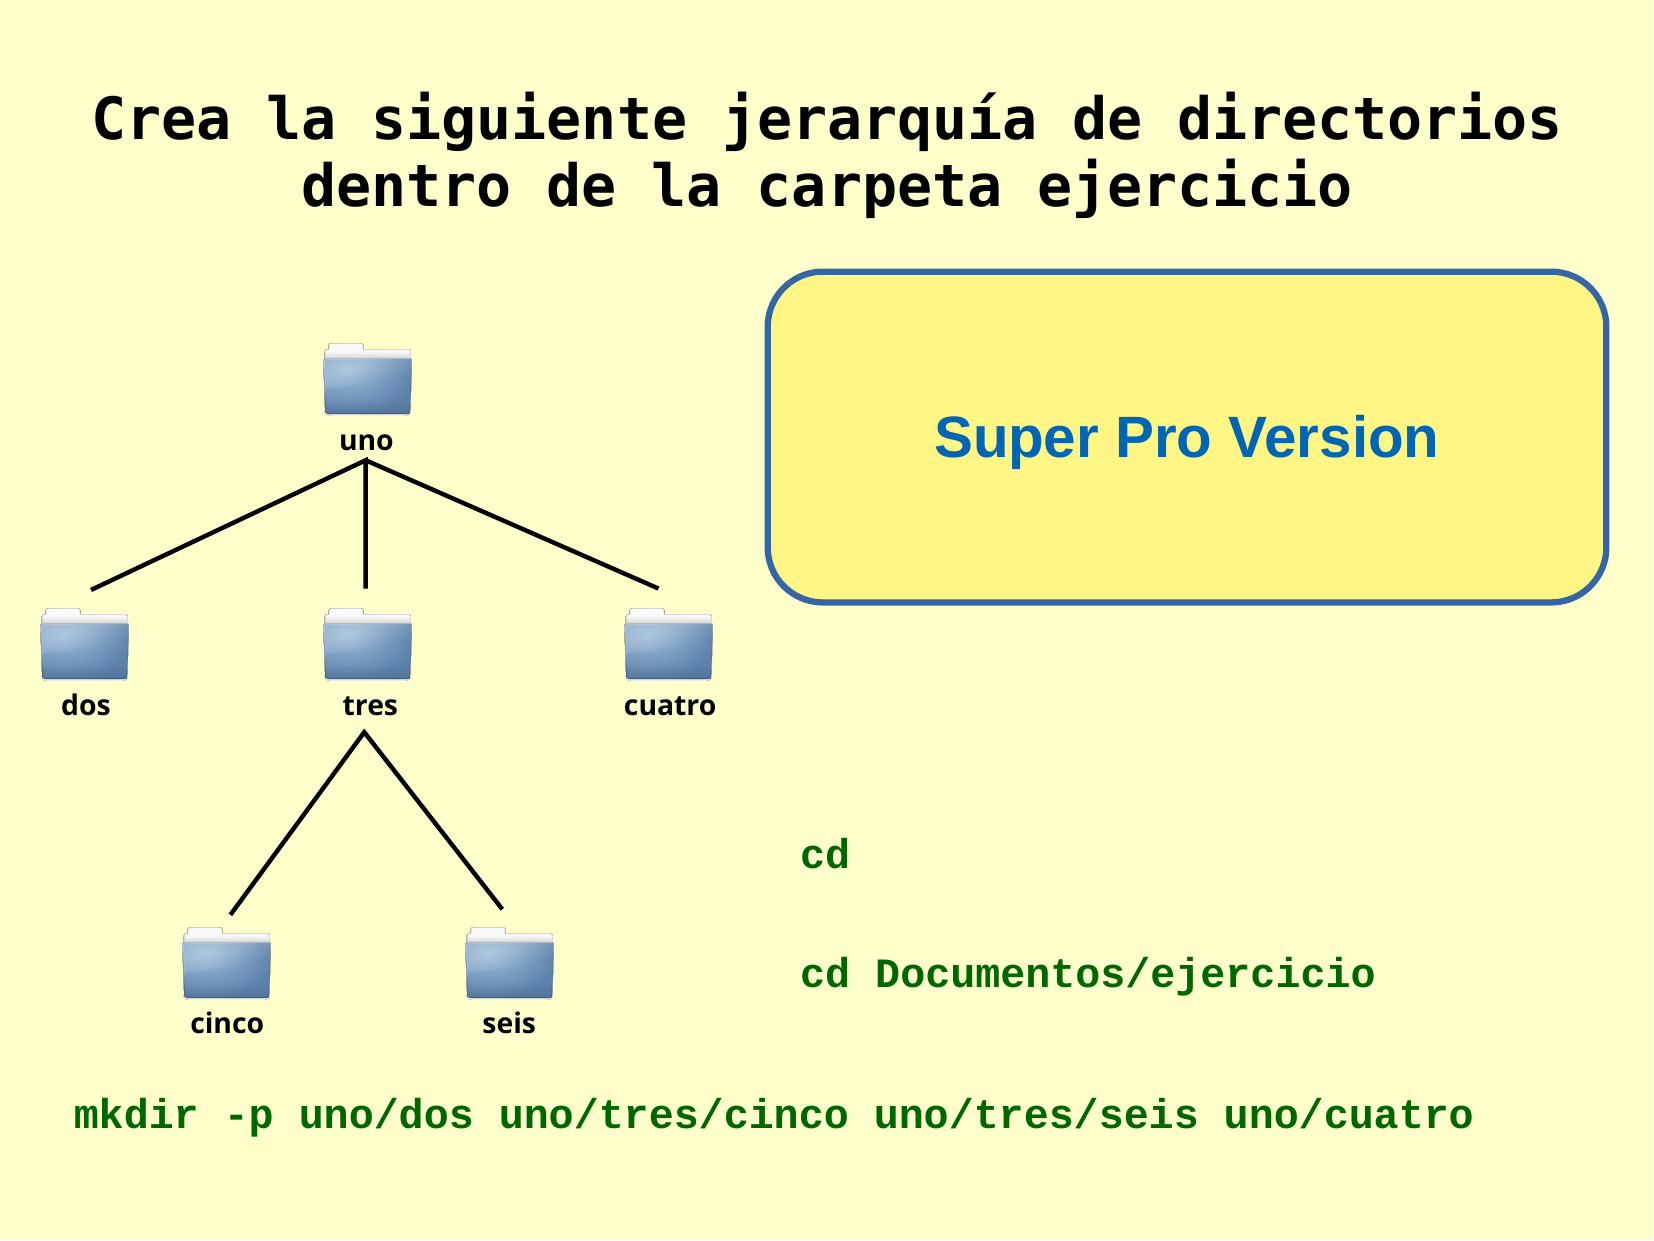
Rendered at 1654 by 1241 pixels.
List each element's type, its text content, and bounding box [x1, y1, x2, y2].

text_box cd Documentos/ejercicio [785, 944, 1654, 1028]
title Crea la siguiente jerarquía de directorios dentro de la carpeta ejercicio [82, 49, 1571, 257]
text_box cd [785, 826, 1654, 910]
text_box mkdir -p uno/dos uno/tres/cinco uno/tres/seis uno/cuatro [59, 1086, 1501, 1182]
text_box Super Pro Version [767, 271, 1607, 603]
picture [23, 330, 733, 1040]
